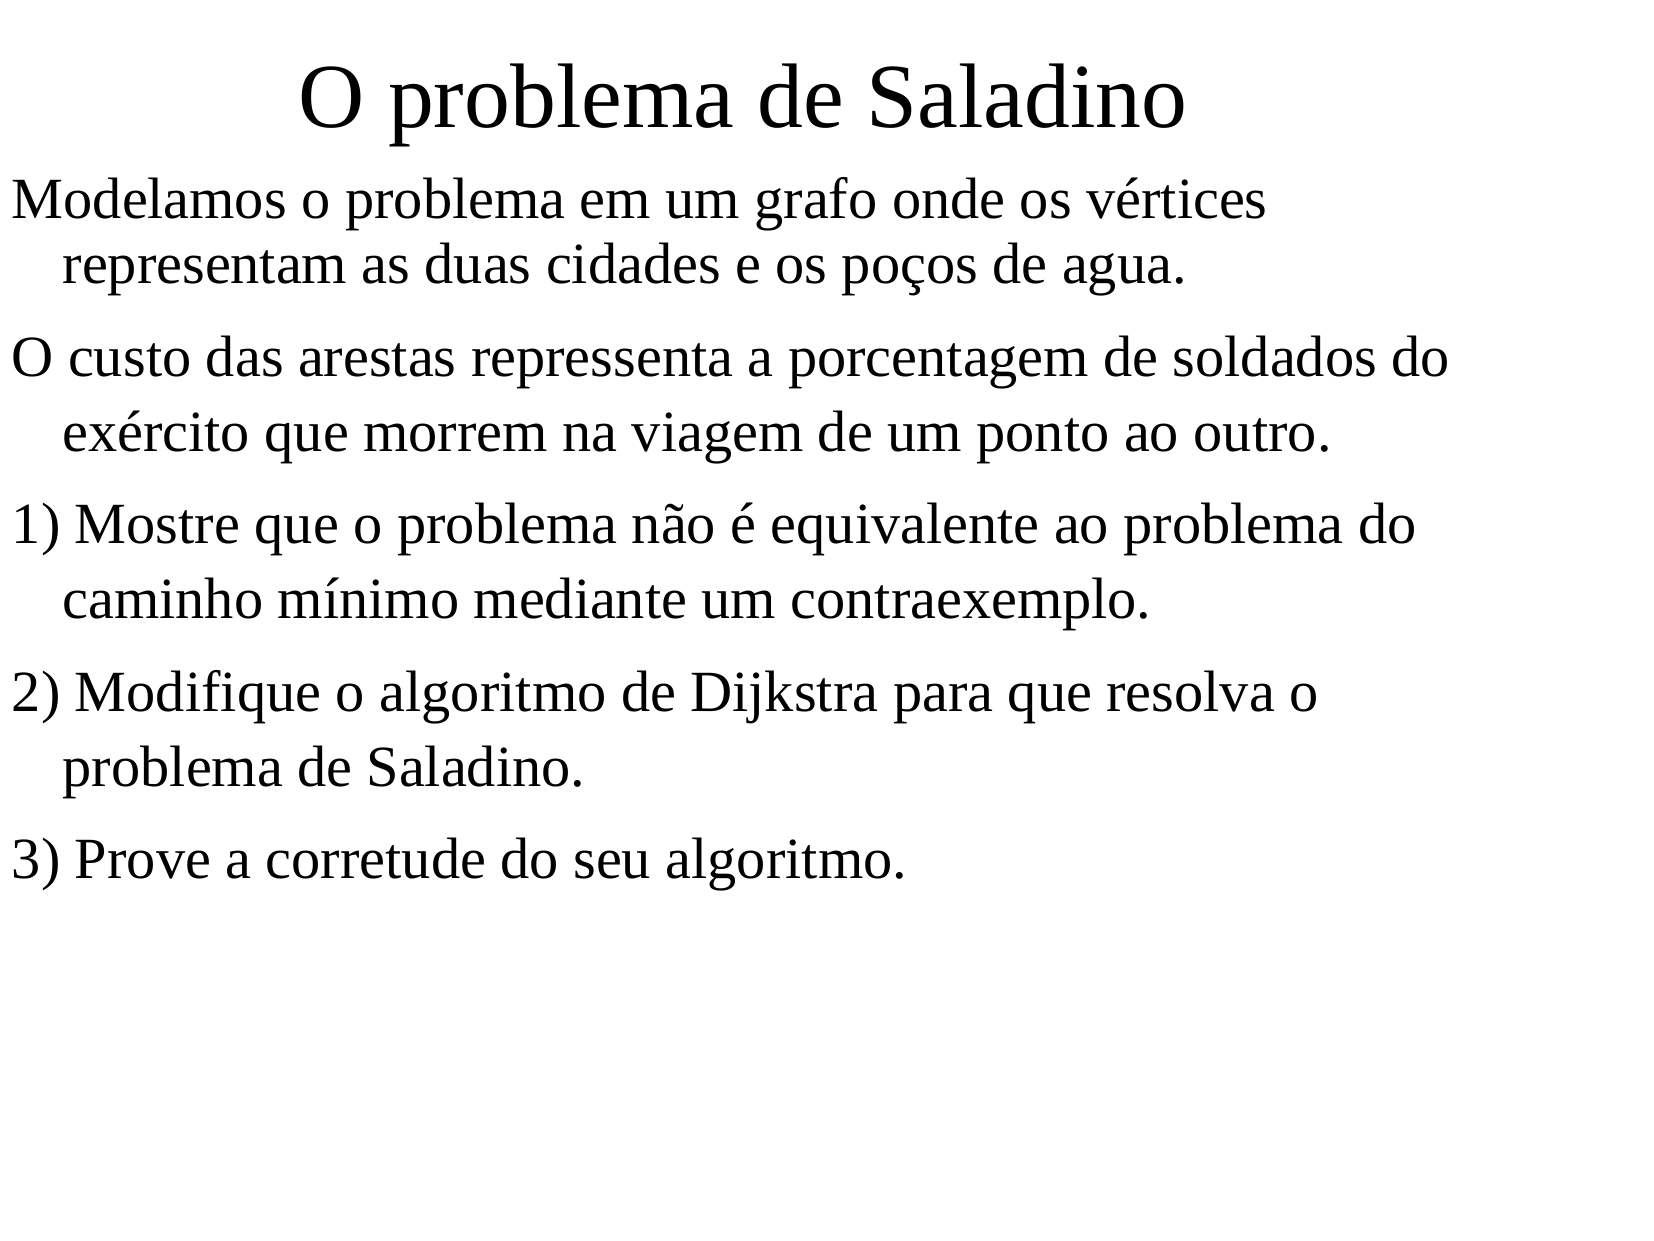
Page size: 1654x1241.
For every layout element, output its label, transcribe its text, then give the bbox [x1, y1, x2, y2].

title O problema de Saladino [0, 0, 1489, 193]
list Modelamos o problema em um grafo onde os vértices representam as duas cidades e os poços de agua. O custo das arestas repressenta a porcentagem de soldados do exército que morrem na viagem de um ponto ao outro. 1) Mostre que o problema não é equivalente ao problema do caminho mínimo mediante um contraexemplo. 2) Modifique o algoritmo de Dijkstra para que resolva o problema de Saladino. 3) Prove a corretude do seu algoritmo. [11, 166, 1500, 1020]
